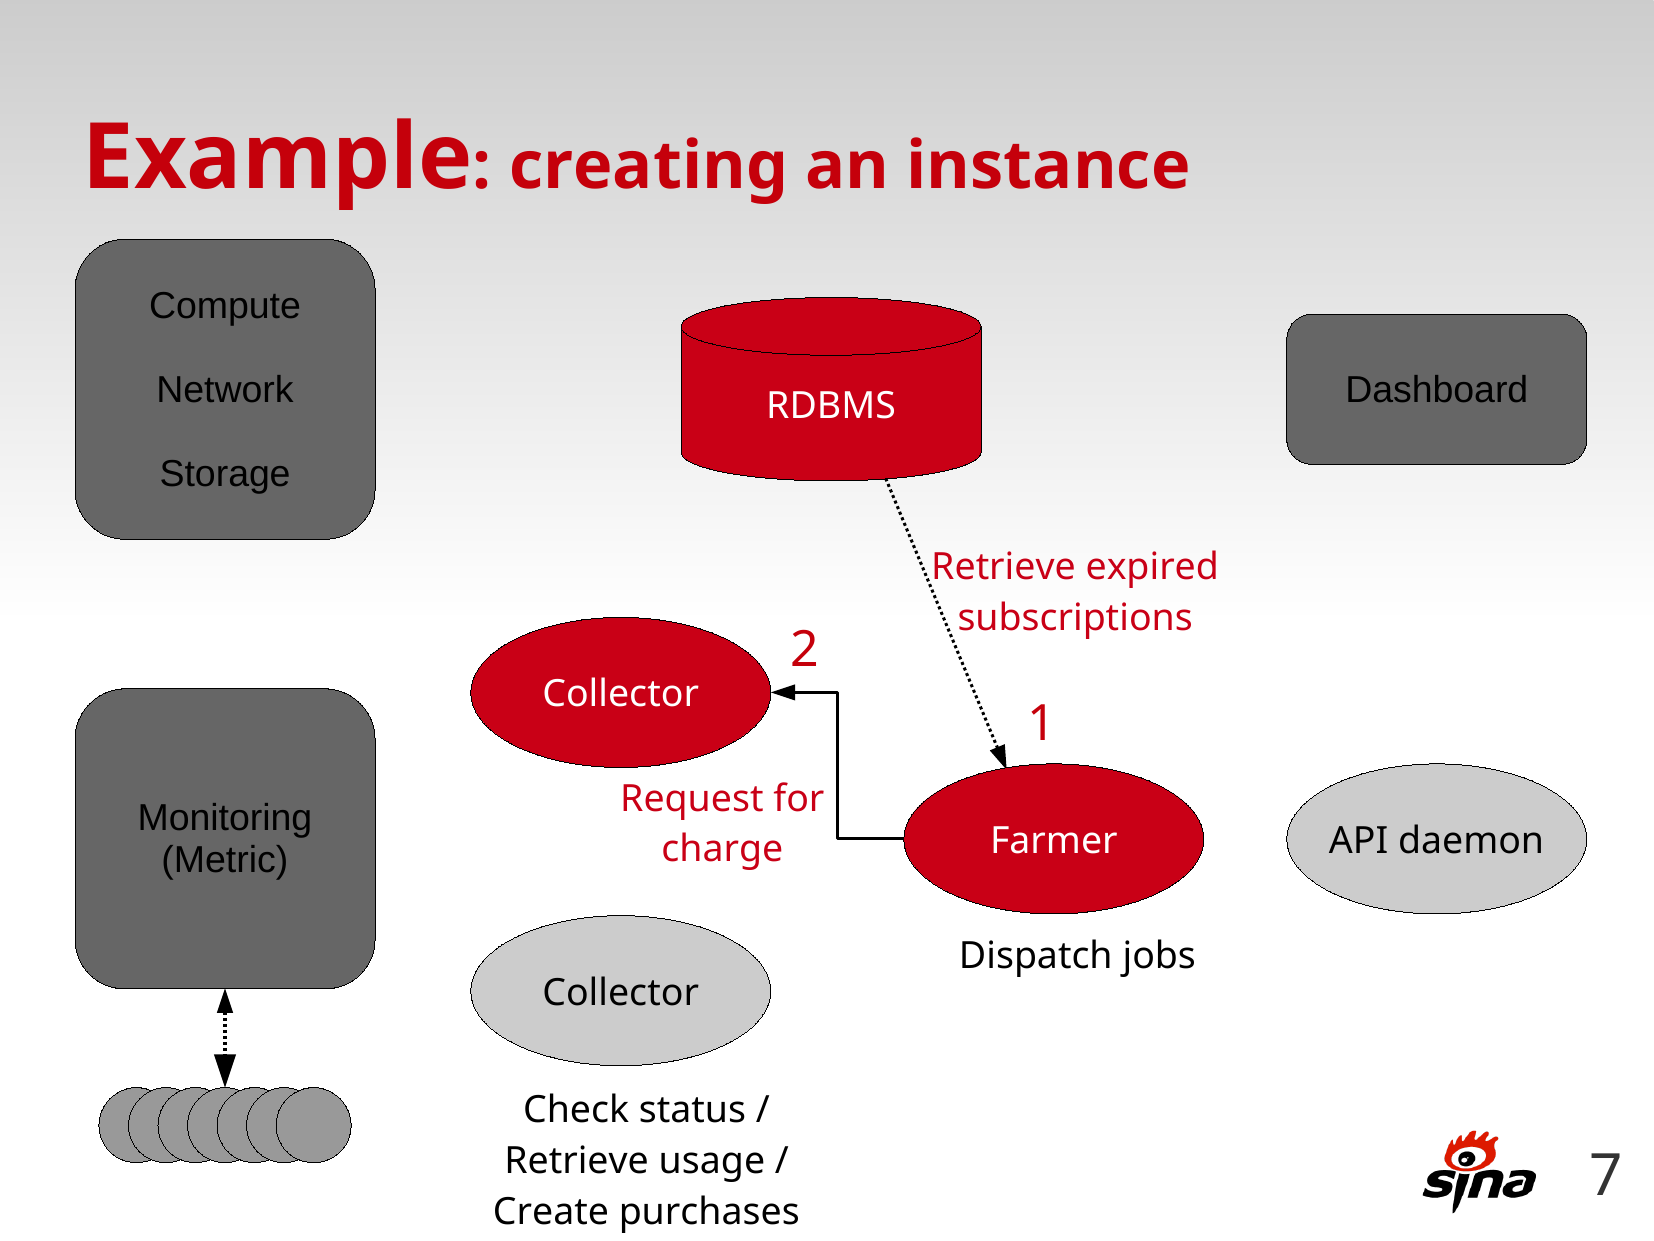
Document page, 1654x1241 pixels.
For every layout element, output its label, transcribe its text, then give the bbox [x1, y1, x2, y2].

text_box API daemon [1286, 763, 1587, 914]
text_box 2 [775, 605, 847, 677]
picture [1394, 1087, 1564, 1241]
text_box Dashboard [1286, 314, 1587, 465]
text_box [98, 1087, 352, 1163]
title Example: creating an instance [82, 49, 1571, 257]
text_box Request for charge [594, 763, 851, 863]
text_box Compute Network Storage [75, 239, 376, 540]
text_box Retrieve expired subscriptions [900, 532, 1250, 632]
text_box RDBMS [681, 297, 982, 481]
text_box Collector [470, 617, 771, 767]
text_box Dispatch jobs [903, 921, 1253, 979]
text_box Check status / Retrieve usage / Create purchases [471, 1075, 822, 1217]
text_box Farmer [903, 763, 1204, 914]
text_box Monitoring (Metric) [75, 688, 376, 989]
text_box 1 [1012, 679, 1084, 751]
text_box Collector [470, 915, 771, 1066]
